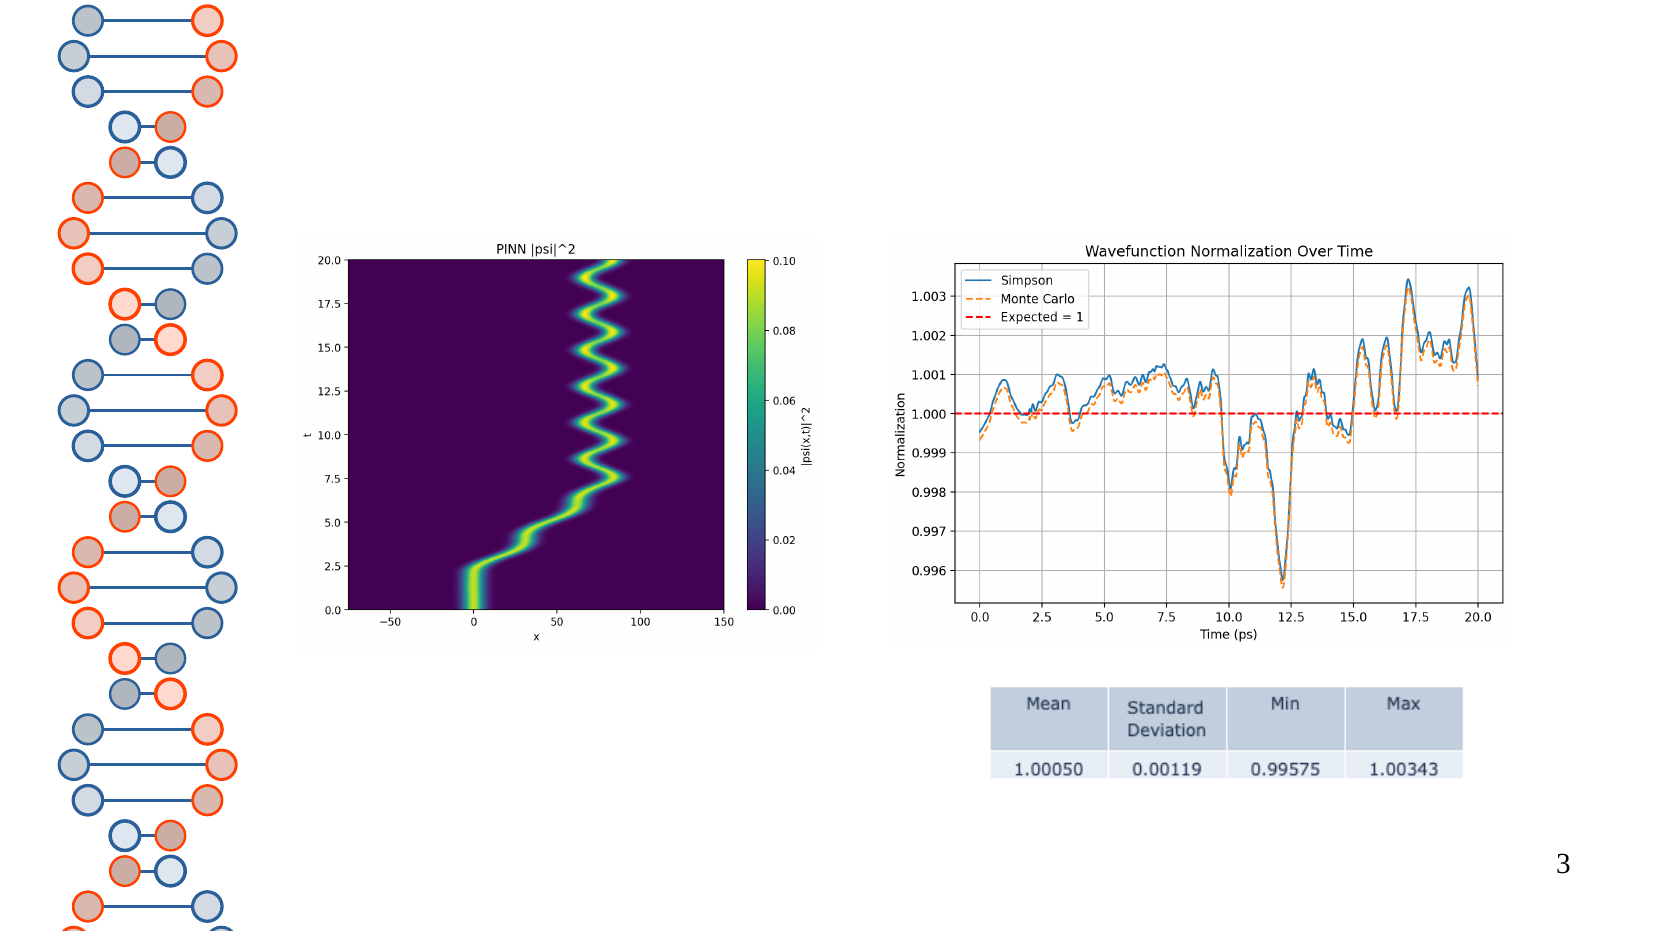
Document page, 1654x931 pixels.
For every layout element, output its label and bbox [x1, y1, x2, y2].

picture [885, 236, 1511, 650]
picture [295, 236, 818, 650]
picture [977, 679, 1477, 798]
